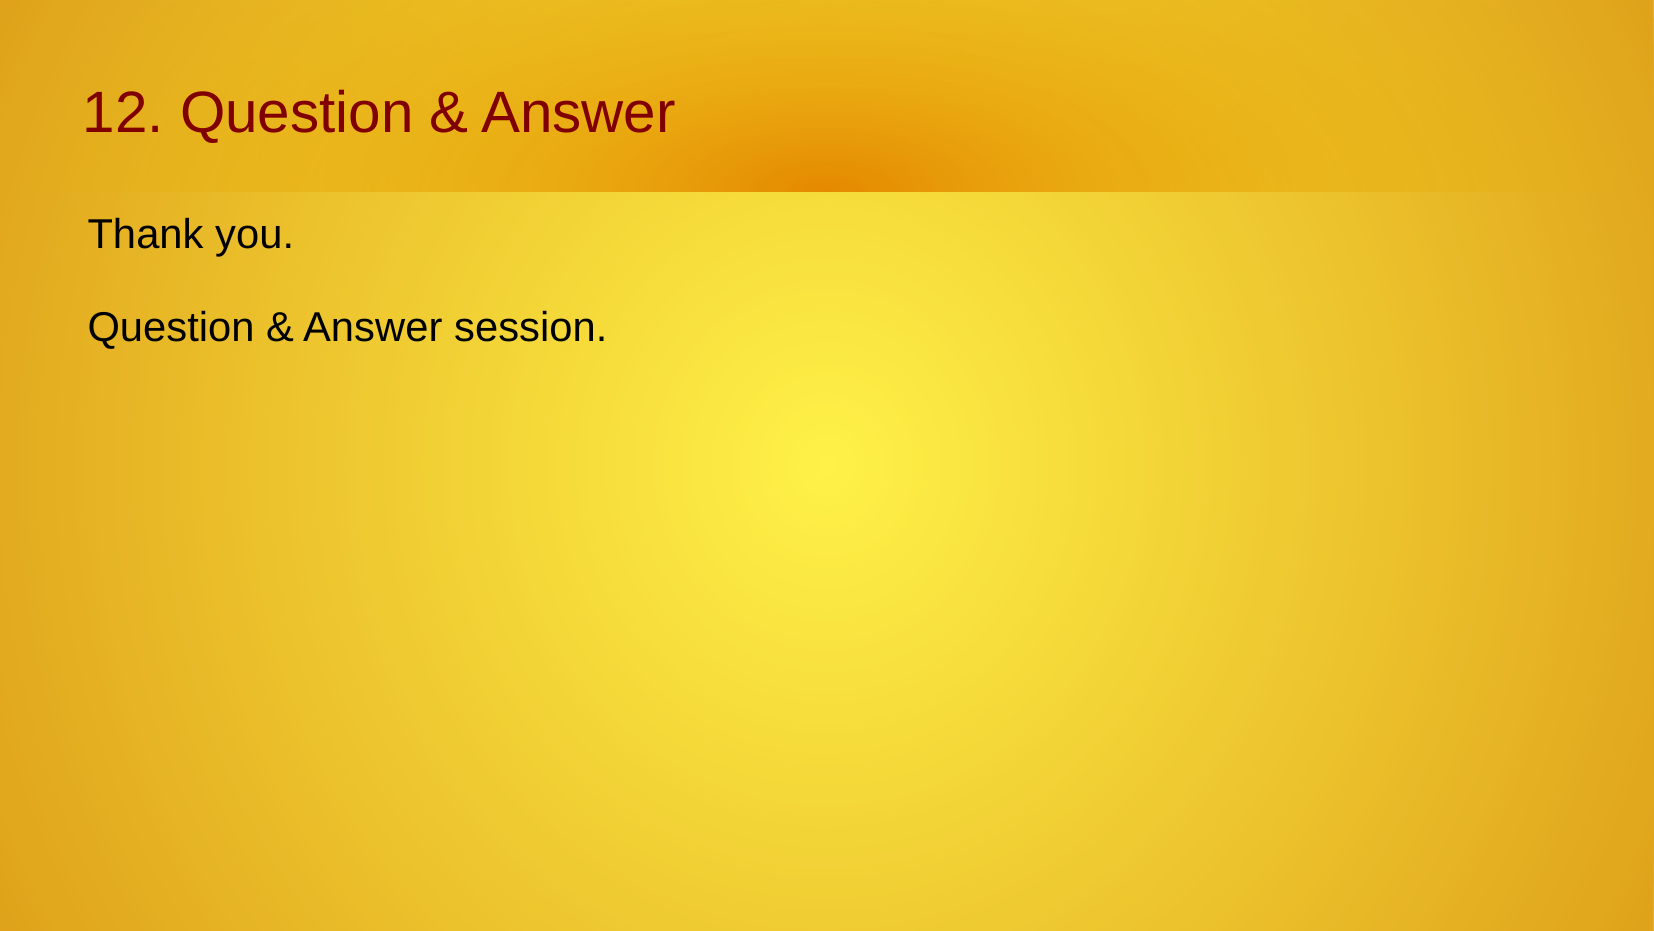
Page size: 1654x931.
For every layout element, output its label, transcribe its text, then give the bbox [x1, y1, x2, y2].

text_box Thank you. Question & Answer session. [72, 203, 1562, 888]
title 12. Question & Answer [82, 35, 1571, 189]
